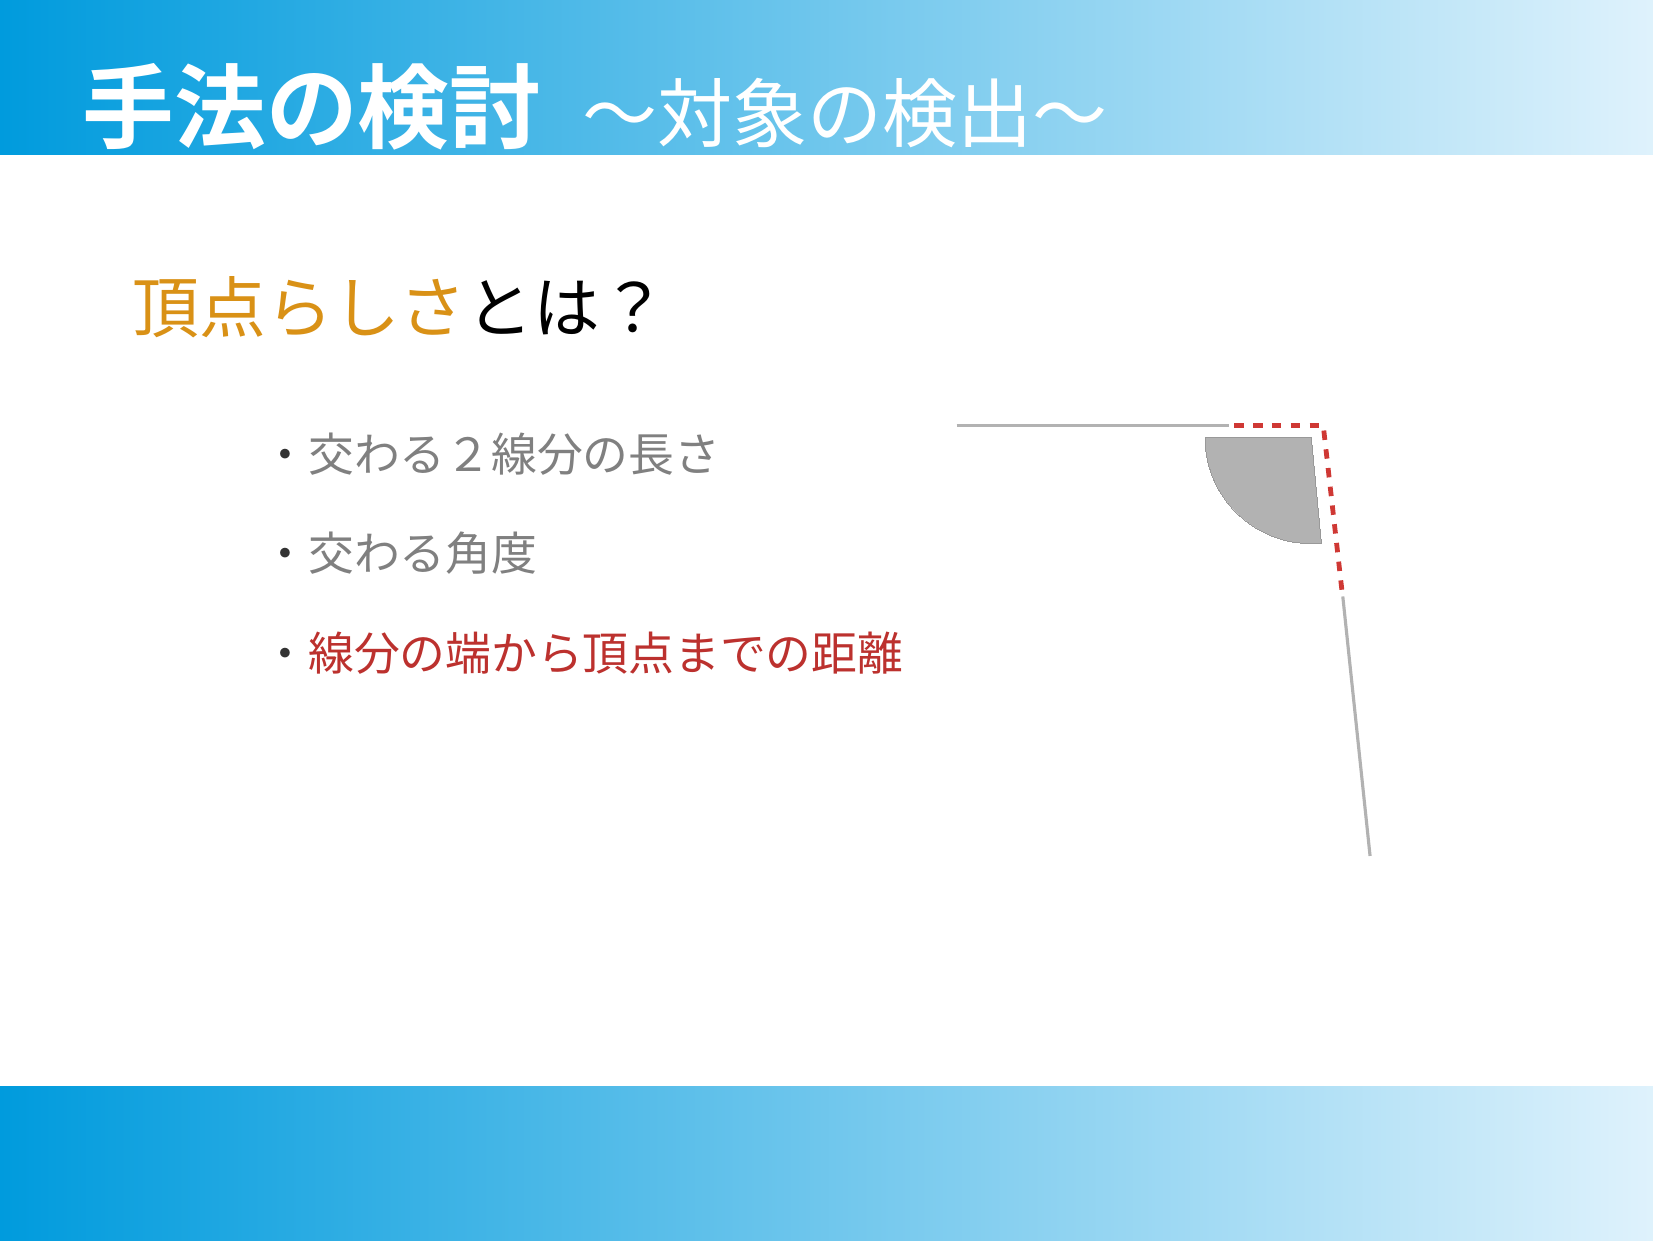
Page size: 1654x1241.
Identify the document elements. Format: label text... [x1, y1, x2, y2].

text_box 頂点らしさとは？ [118, 248, 756, 363]
title 手法の検討 〜対象の検出〜 [82, 32, 1571, 171]
text_box ・交わる２線分の長さ ・交わる角度 ・線分の端から頂点までの距離 [248, 377, 1229, 815]
text_box [1205, 437, 1322, 544]
